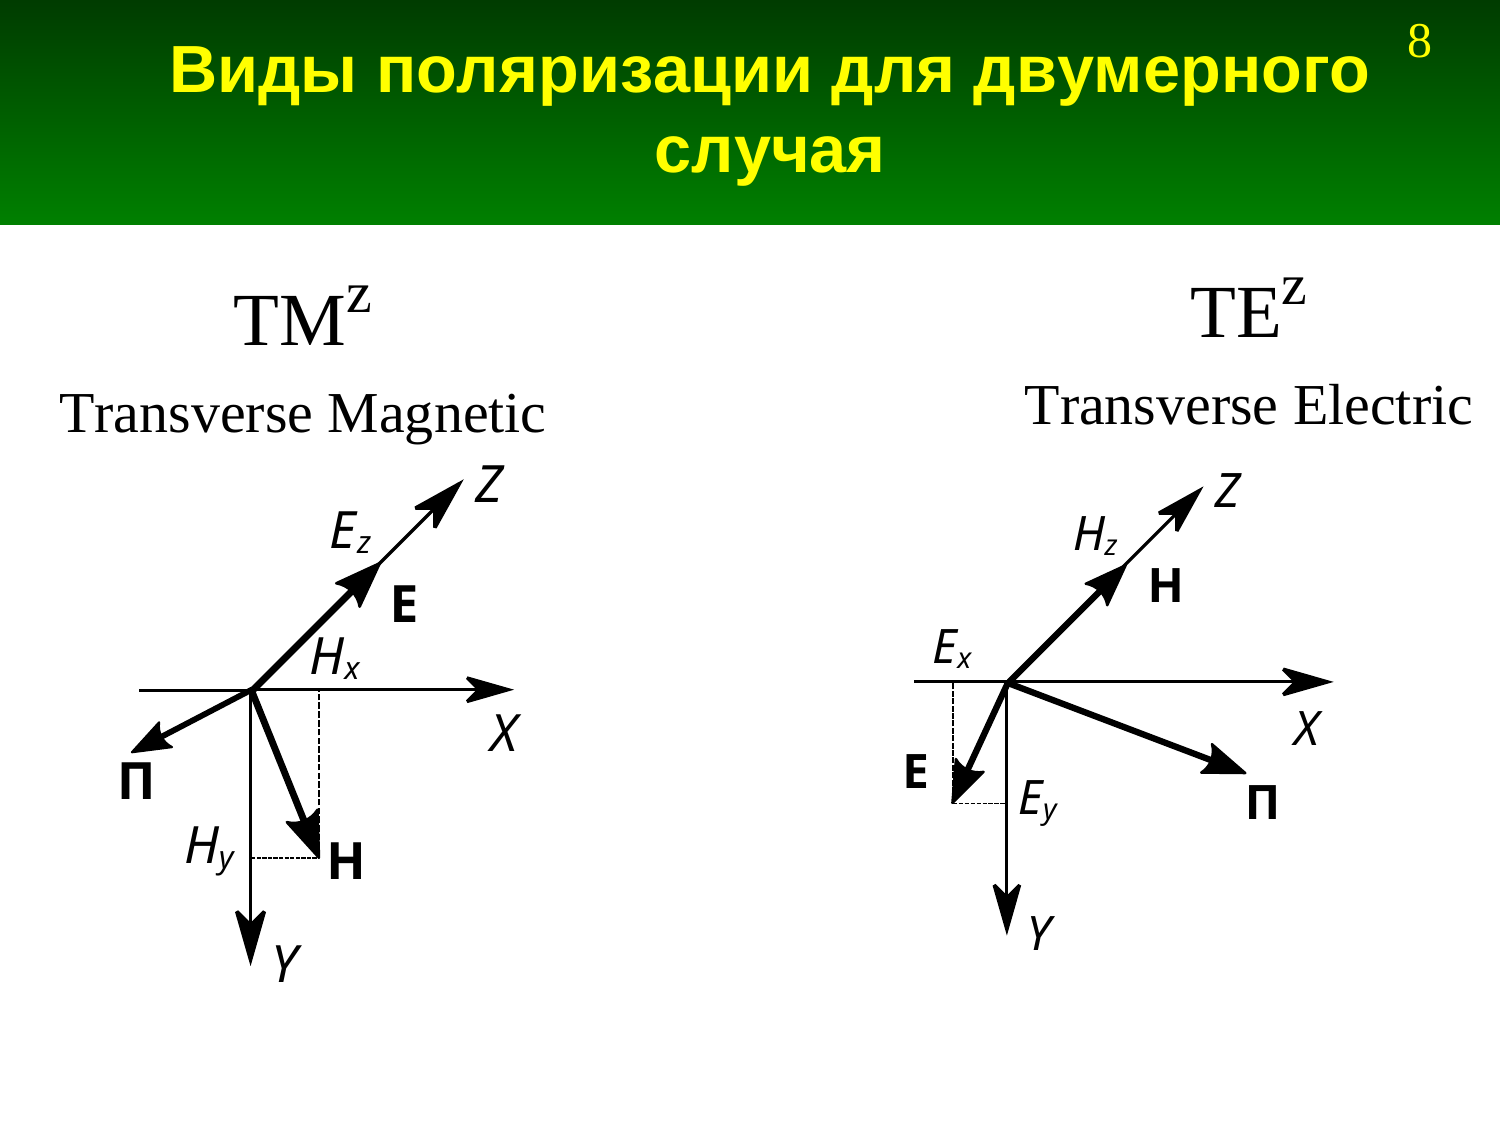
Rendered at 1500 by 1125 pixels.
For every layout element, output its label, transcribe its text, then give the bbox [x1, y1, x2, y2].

title Виды поляризации для двумерного случая [100, 7, 1441, 204]
picture [906, 473, 1334, 951]
text_box TEz Transverse Electric [1009, 230, 1489, 486]
text_box TMz Transverse Magnetic [44, 237, 563, 493]
picture [121, 465, 528, 983]
